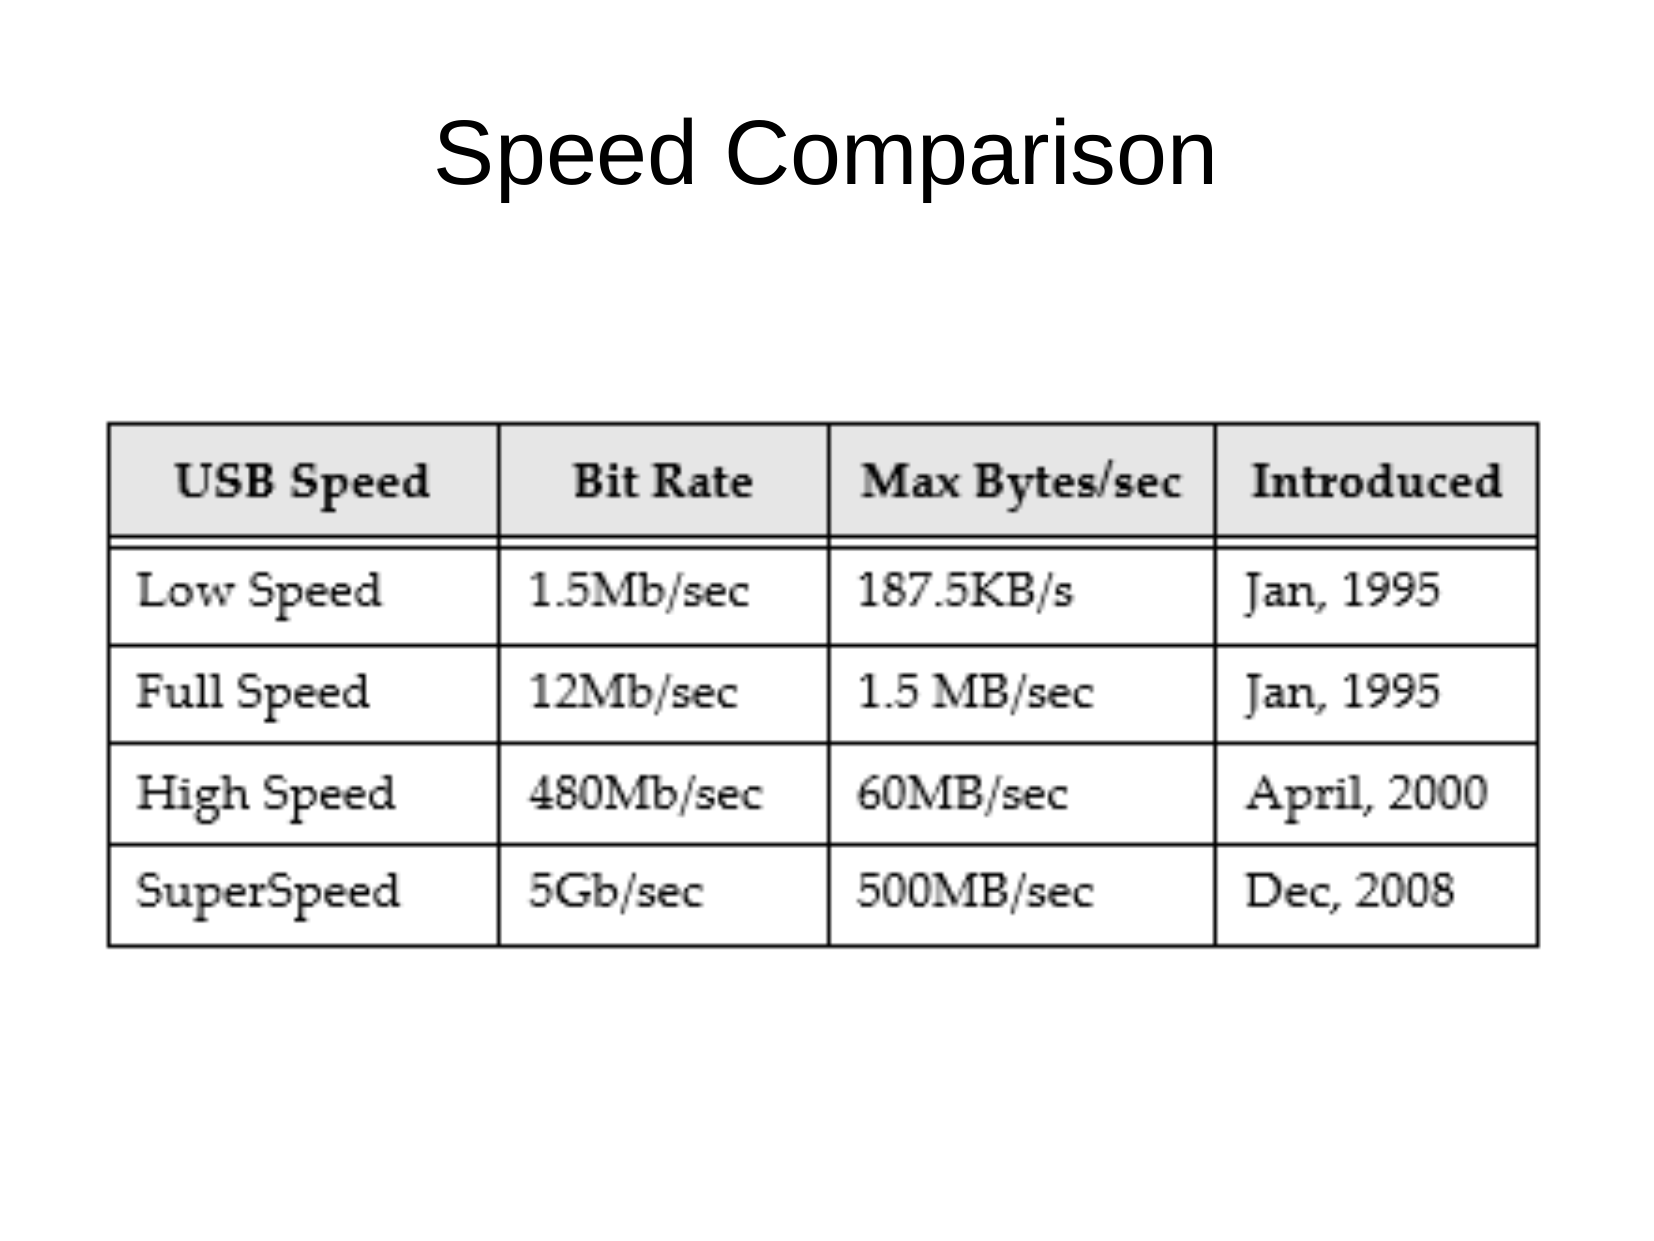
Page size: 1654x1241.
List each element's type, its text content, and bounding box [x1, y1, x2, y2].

title Speed Comparison [82, 49, 1571, 257]
picture [82, 397, 1571, 1002]
